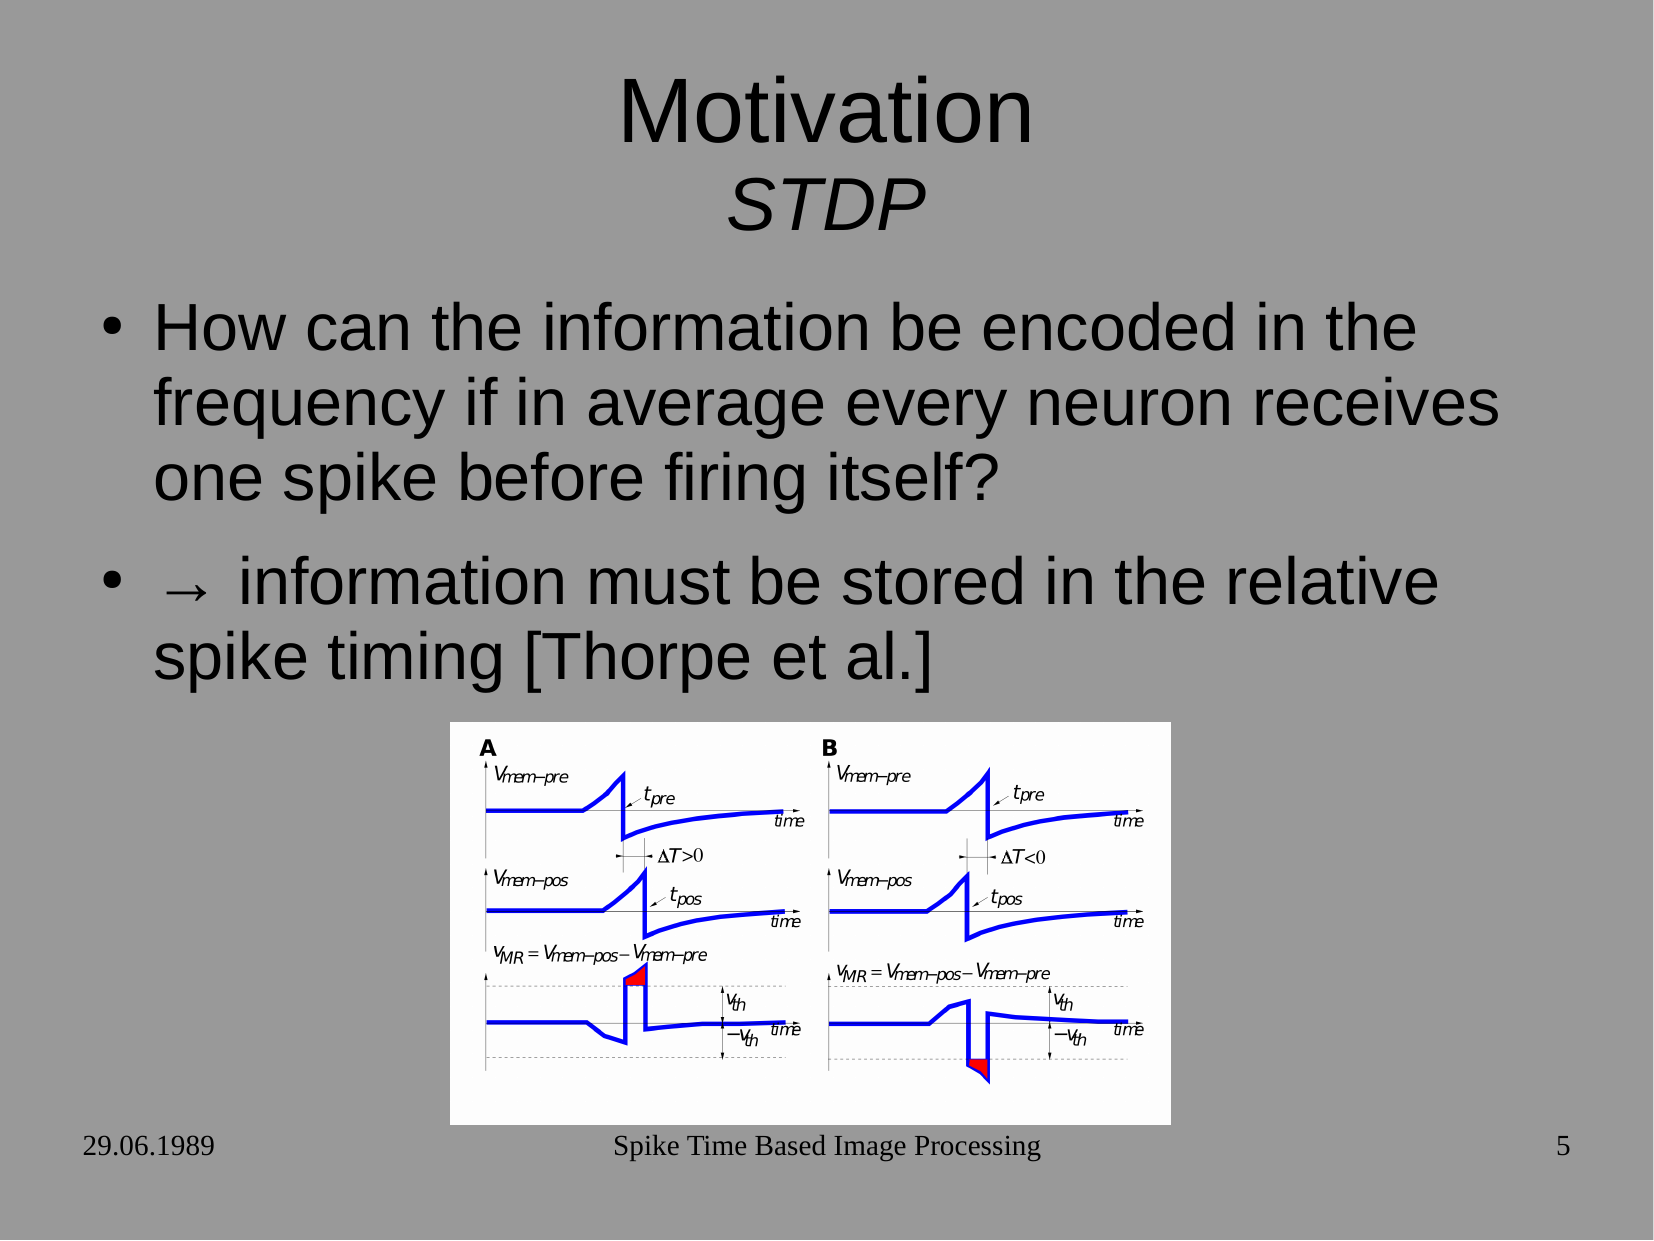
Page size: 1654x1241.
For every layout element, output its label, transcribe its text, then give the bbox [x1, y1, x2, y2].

list How can the information be encoded in the frequency if in average every neuron receives one spike before firing itself? → information must be stored in the relative spike timing [Thorpe et al.] [82, 290, 1571, 1010]
picture [450, 722, 1171, 1125]
title Motivation STDP [82, 49, 1571, 257]
